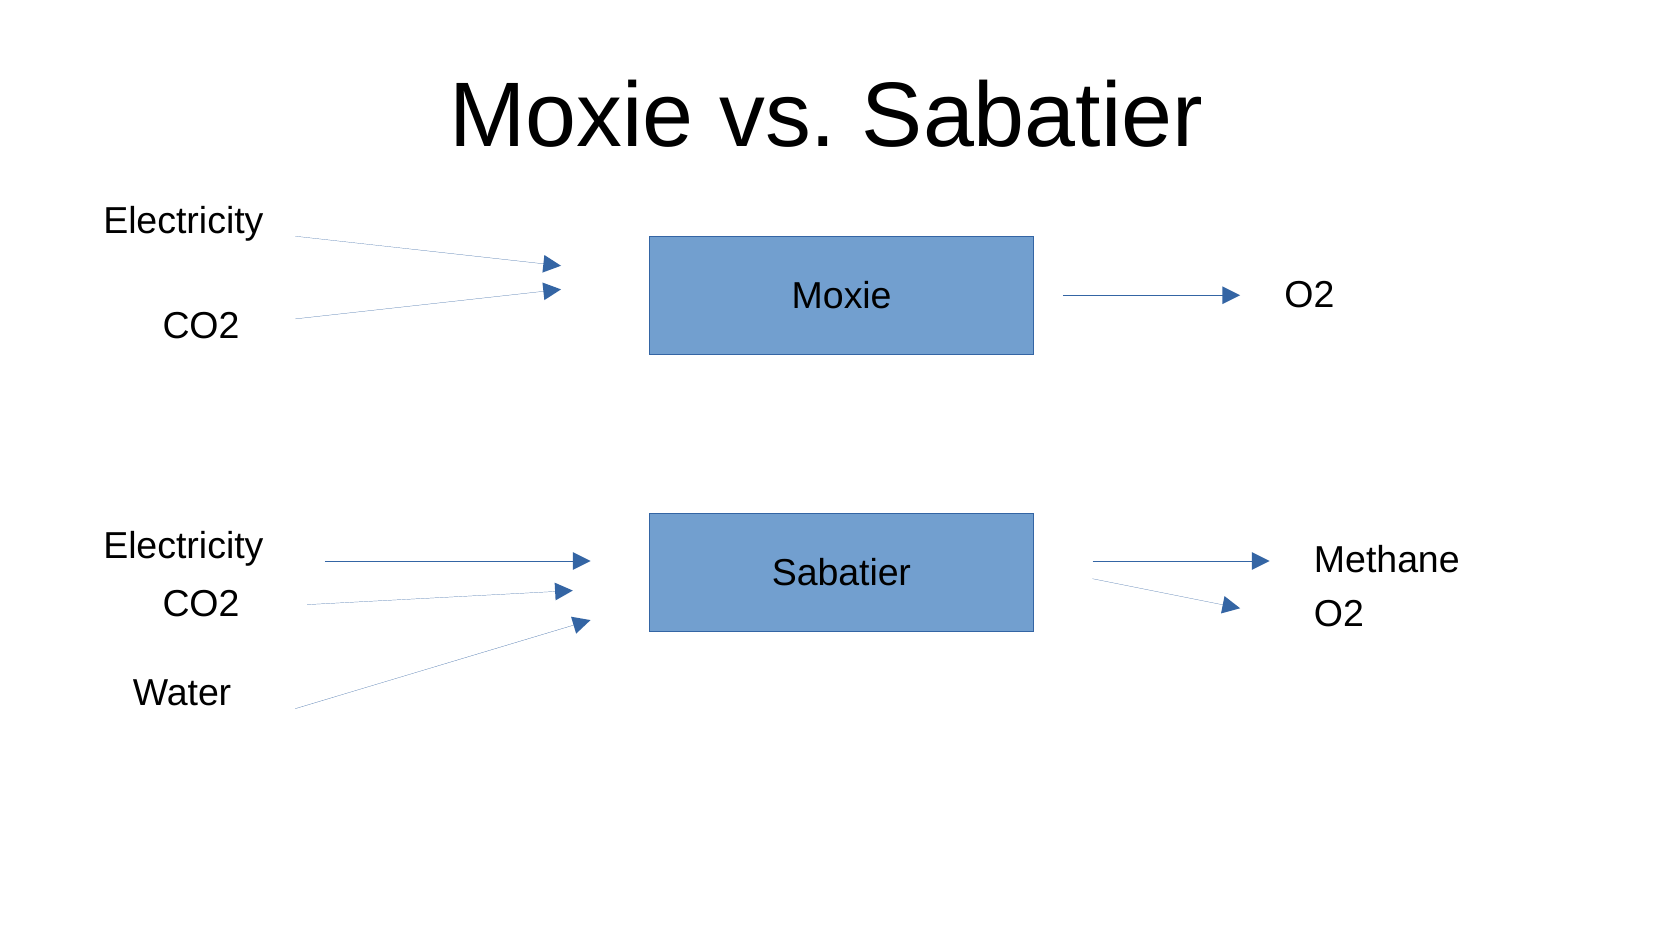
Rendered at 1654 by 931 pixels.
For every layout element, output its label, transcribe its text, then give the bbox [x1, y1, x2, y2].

text_box Sabatier [649, 513, 1034, 632]
text_box Water [118, 663, 296, 721]
text_box CO2 [147, 575, 325, 632]
text_box O2 [1299, 584, 1477, 644]
text_box CO2 [147, 297, 562, 355]
title Moxie vs. Sabatier [82, 37, 1571, 193]
text_box Electricity [88, 192, 384, 250]
text_box Moxie [649, 236, 1034, 355]
text_box O2 [1269, 265, 1447, 323]
text_box Electricity [88, 517, 384, 574]
text_box Methane [1299, 531, 1477, 584]
